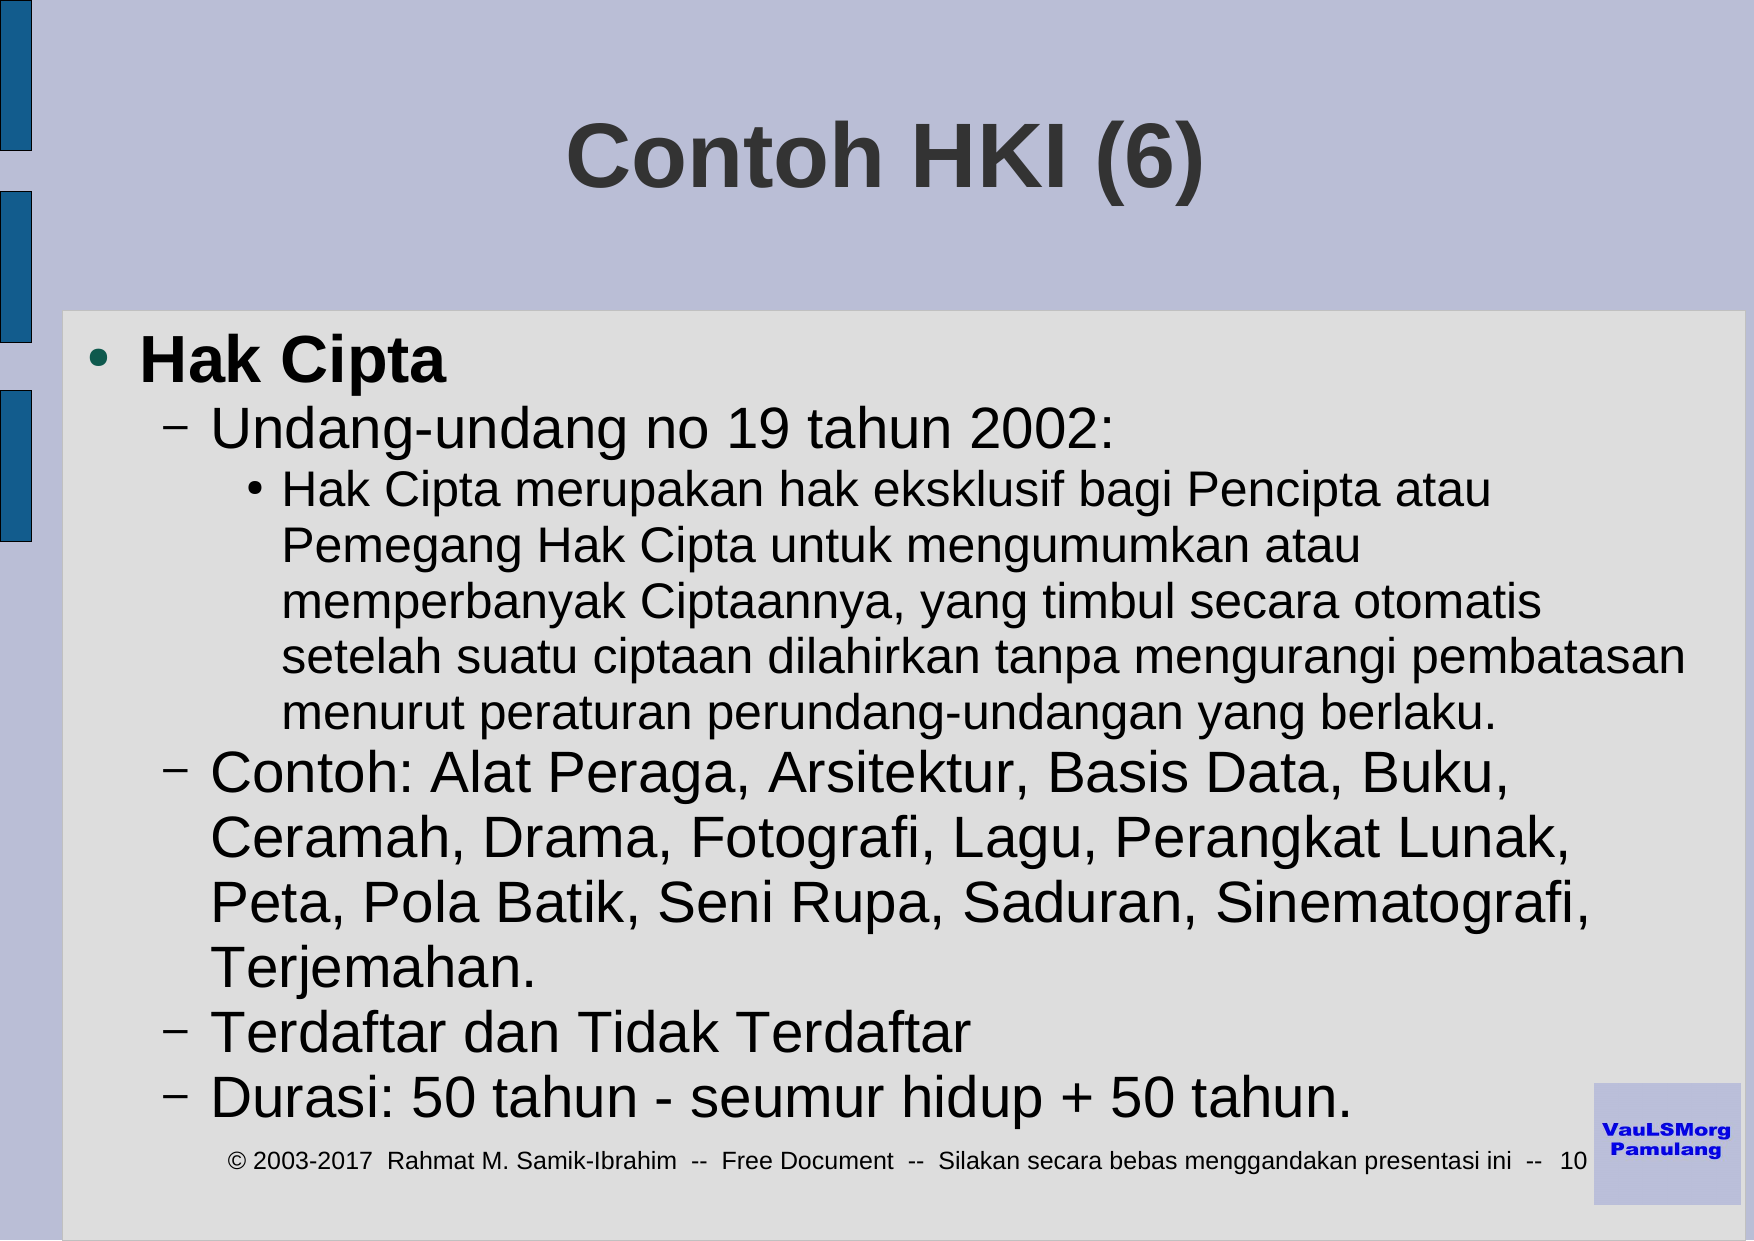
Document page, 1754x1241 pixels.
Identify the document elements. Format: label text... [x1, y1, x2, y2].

picture [1594, 1083, 1741, 1205]
title Contoh HKI (6) [101, 102, 1671, 210]
list Hak Cipta Undang-undang no 19 tahun 2002: Hak Cipta merupakan hak eksklusif bagi Pencipta atau Pemegang Hak Cipta untuk mengumumkan atau memperbanyak Ciptaannya, yang timbul secara otomatis setelah suatu ciptaan dilahirkan tanpa mengurangi pembatasan menurut peraturan perundang-undangan yang berlaku. Contoh: Alat Peraga, Arsitektur, Basis Data, Buku, Ceramah, Drama, Fotografi, Lagu, Perangkat Lunak, Peta, Pola Batik, Seni Rupa, Saduran, Sinematografi, Terjemahan. Terdaftar dan Tidak Terdaftar Durasi: 50 tahun - seumur hidup + 50 tahun. [68, 321, 1701, 1131]
